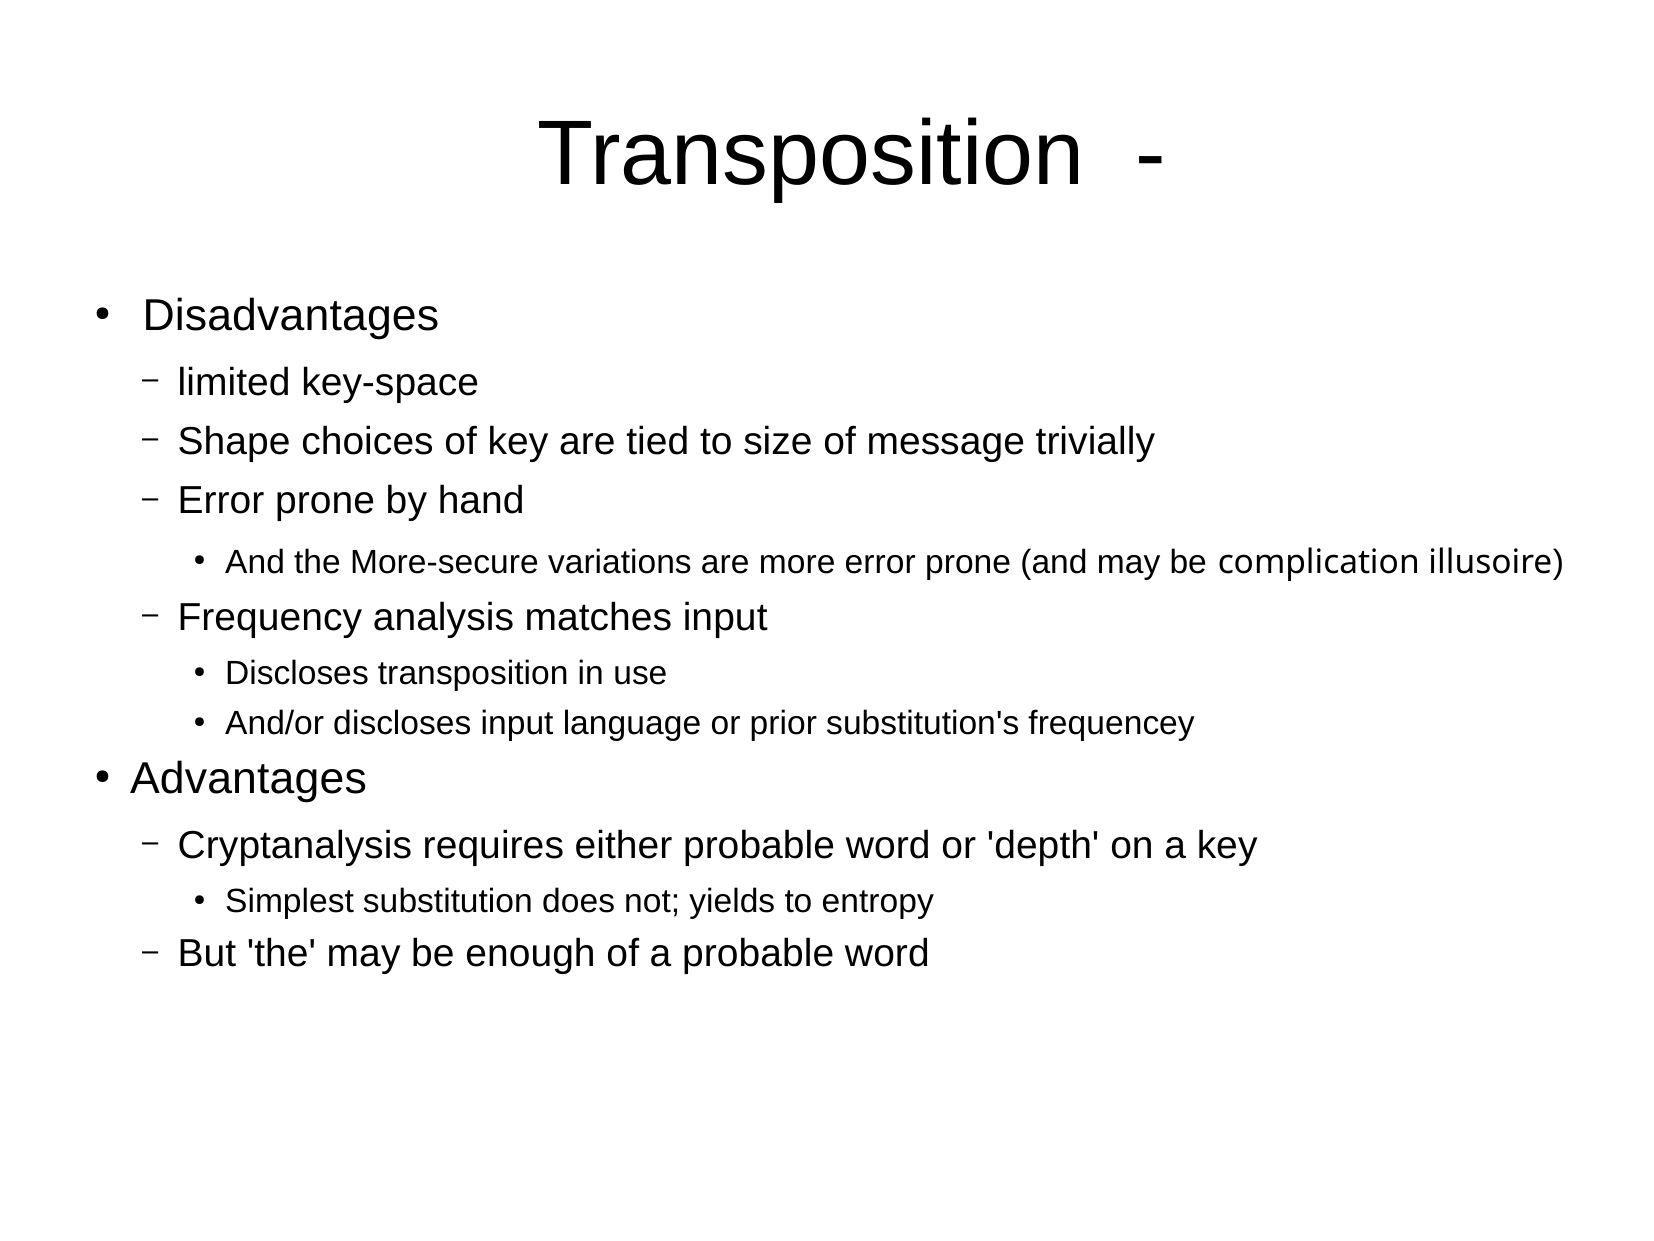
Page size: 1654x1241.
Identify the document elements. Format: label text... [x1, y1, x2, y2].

list Disadvantages limited key-space Shape choices of key are tied to size of message trivially Error prone by hand And the More-secure variations are more error prone (and may be complication illusoire) Frequency analysis matches input Discloses transposition in use And/or discloses input language or prior substitution's frequencey Advantages Cryptanalysis requires either probable word or 'depth' on a key Simplest substitution does not; yields to entropy But 'the' may be enough of a probable word [82, 290, 1571, 1010]
title Transposition - [82, 49, 1571, 257]
